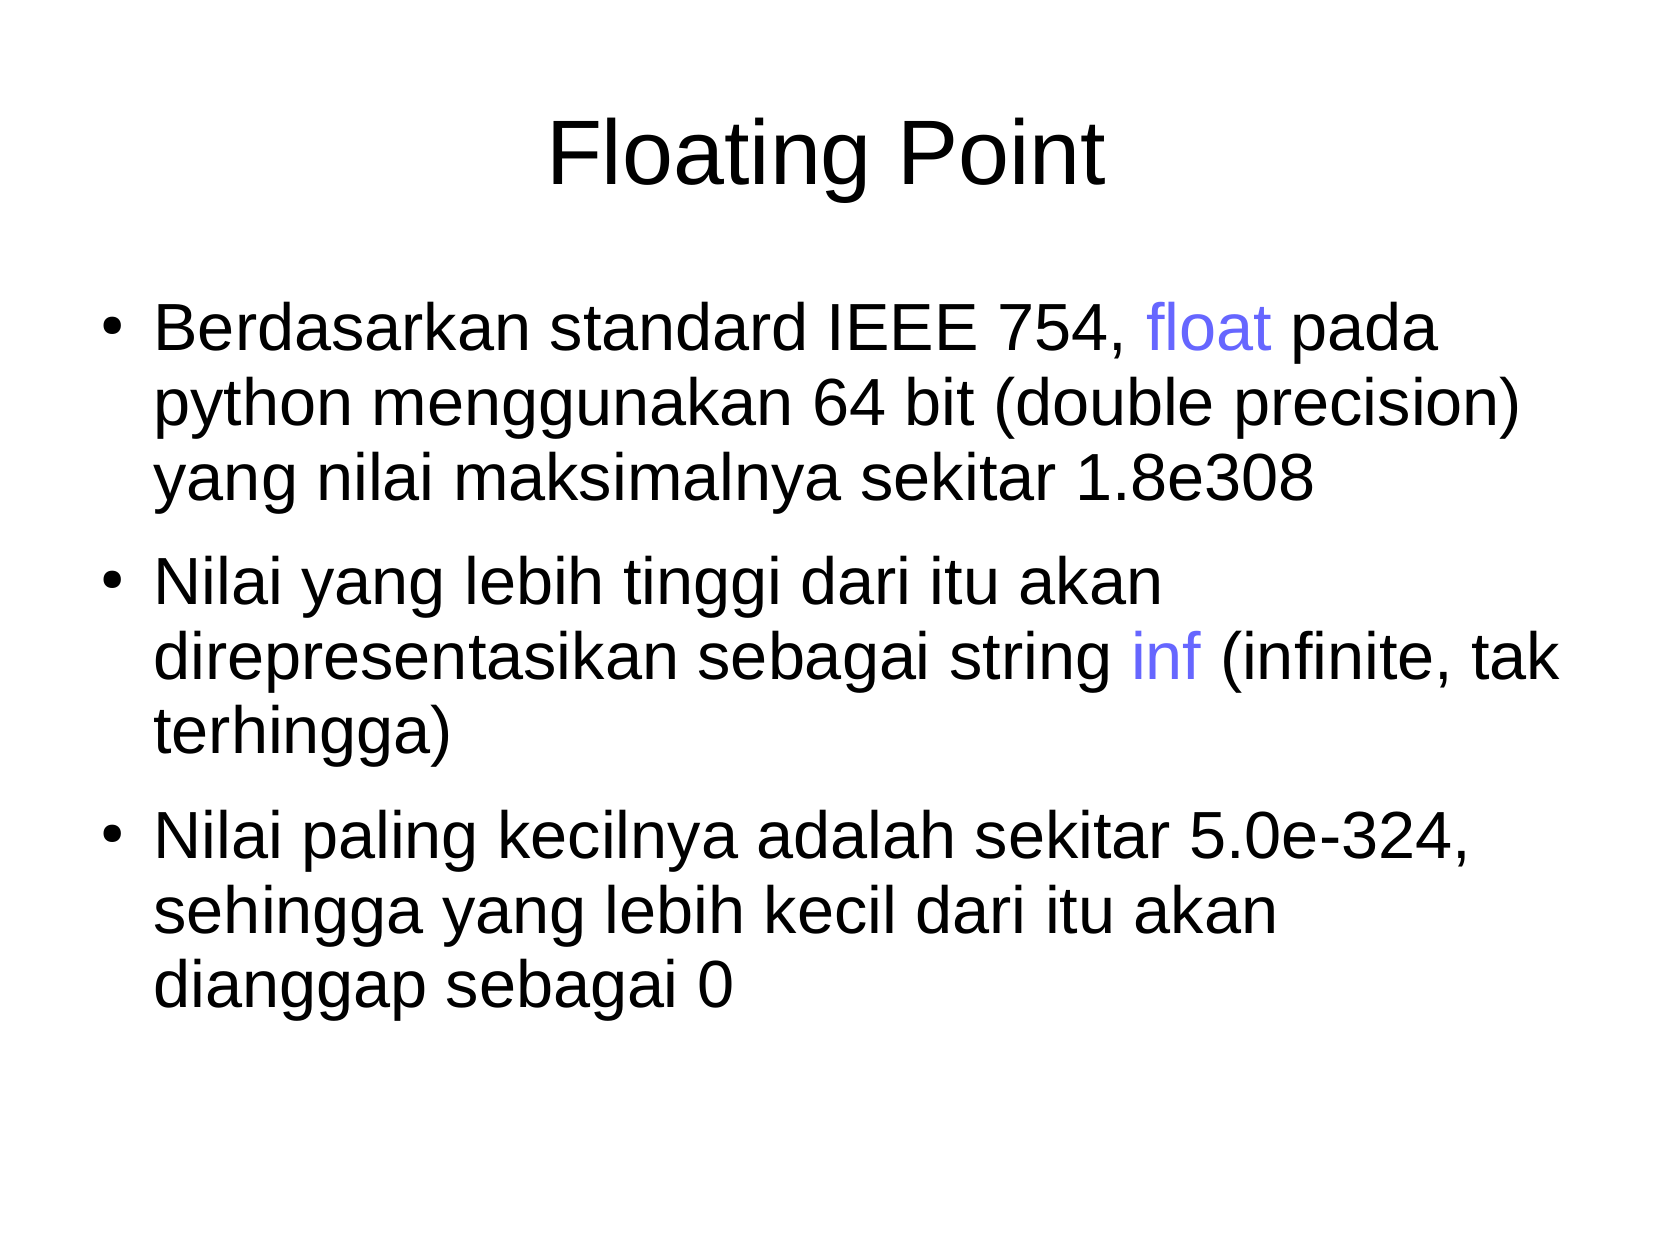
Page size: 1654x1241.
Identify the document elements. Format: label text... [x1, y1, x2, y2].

title Floating Point [82, 49, 1571, 257]
list Berdasarkan standard IEEE 754, float pada python menggunakan 64 bit (double precision) yang nilai maksimalnya sekitar 1.8e308 Nilai yang lebih tinggi dari itu akan direpresentasikan sebagai string inf (infinite, tak terhingga) Nilai paling kecilnya adalah sekitar 5.0e-324, sehingga yang lebih kecil dari itu akan dianggap sebagai 0 [82, 290, 1571, 1096]
